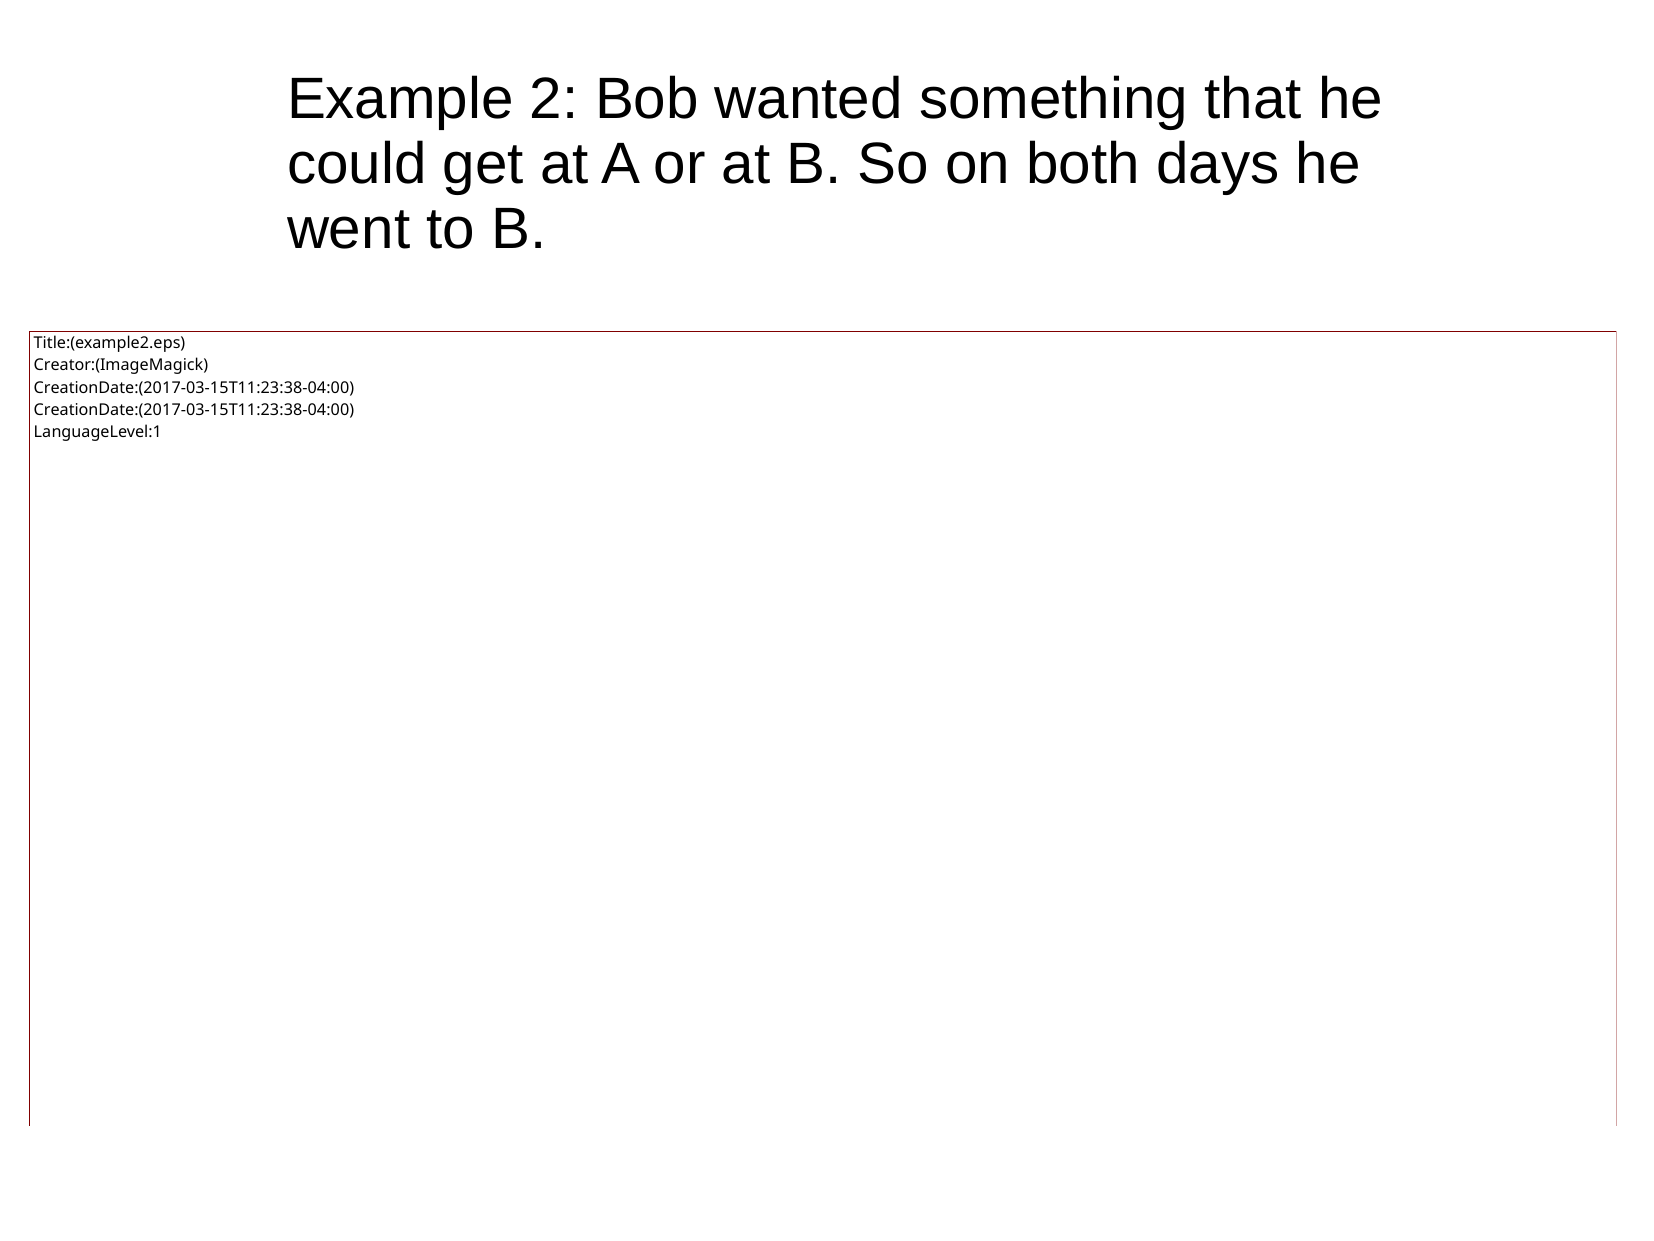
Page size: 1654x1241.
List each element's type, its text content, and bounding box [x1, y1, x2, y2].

text_box Example 2: Bob wanted something that he could get at A or at B. So on both days he went to B. [272, 58, 1488, 330]
picture [28, 330, 1617, 1126]
